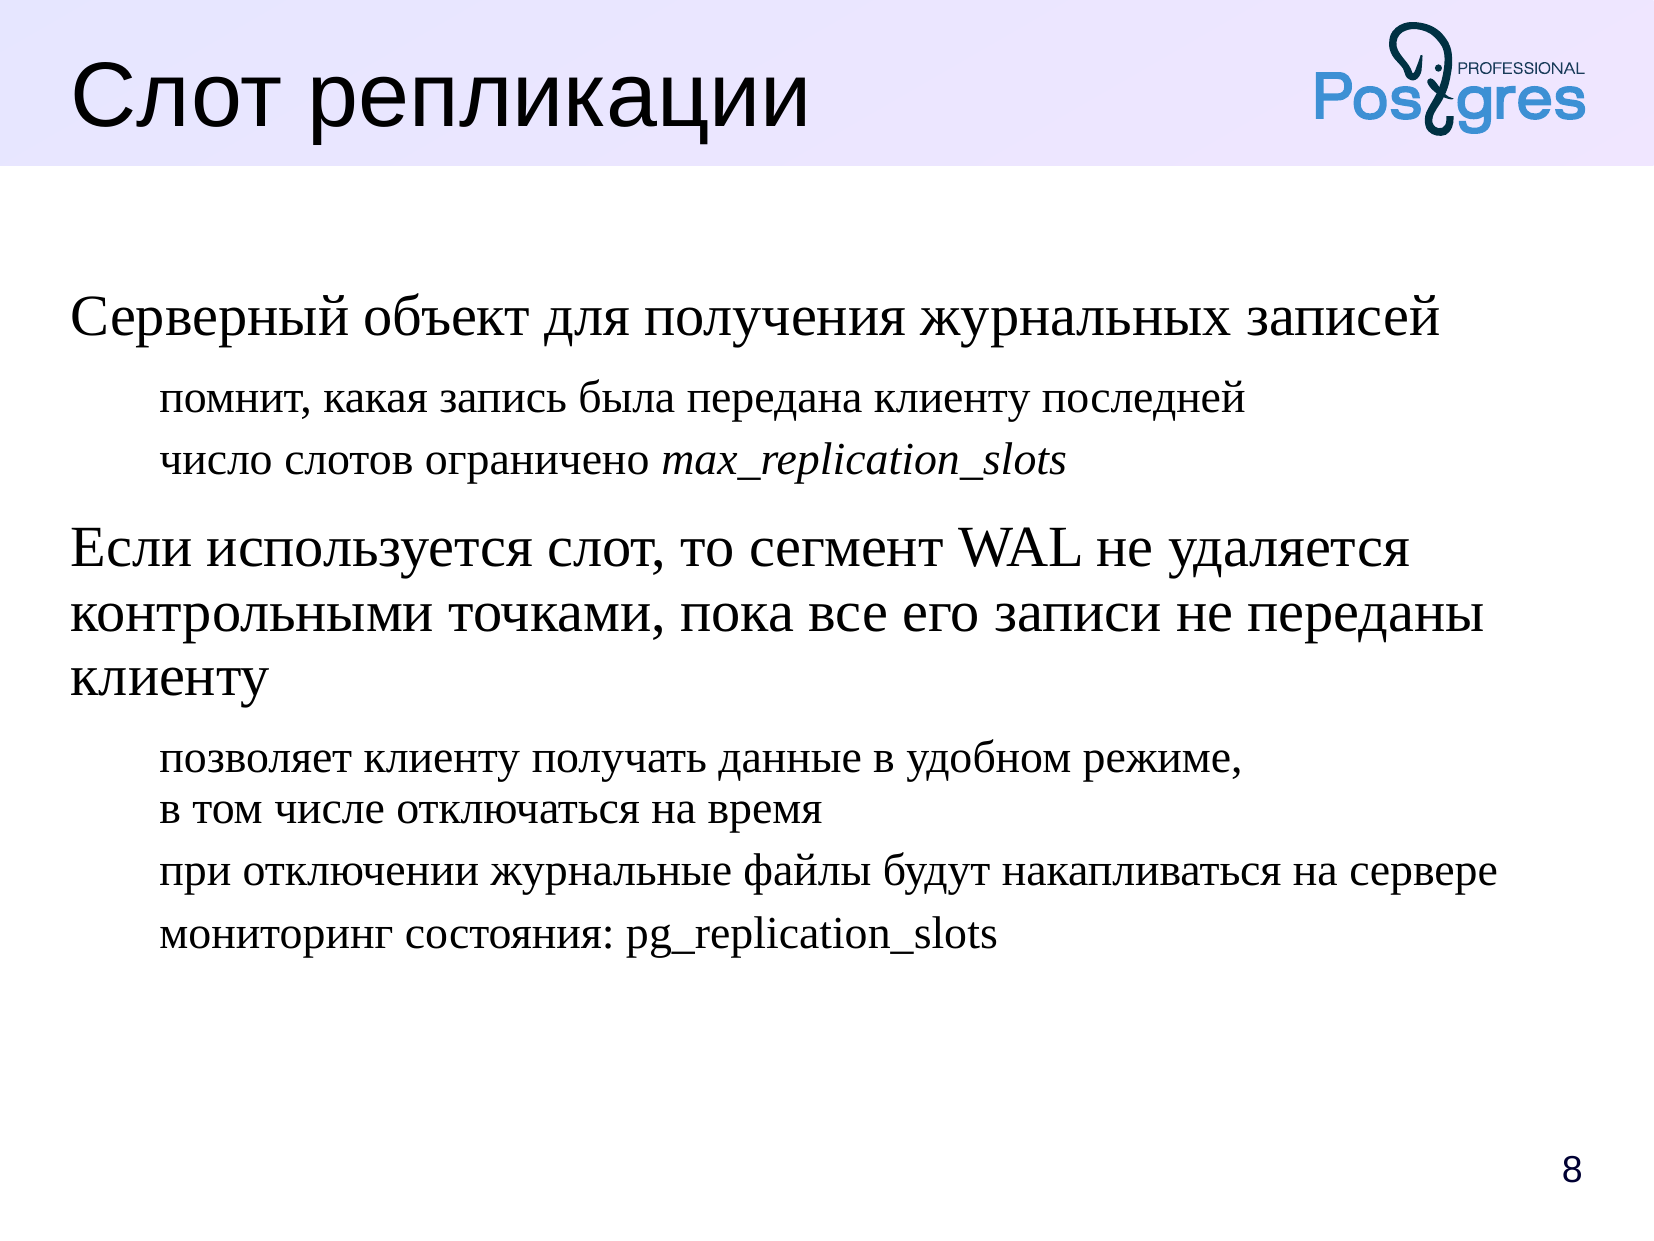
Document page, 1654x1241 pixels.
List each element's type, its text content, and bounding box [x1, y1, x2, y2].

list Серверный объект для получения журнальных записей помнит, какая запись была передана клиенту последней число слотов ограничено max_replication_slots Если используется слот, то сегмент WAL не удаляется контрольными точками, пока все его записи не переданы клиенту позволяет клиенту получать данные в удобном режиме, в том числе отключаться на время при отключении журнальные файлы будут накапливаться на сервере мониторинг состояния: pg_replication_slots [70, 283, 1583, 1134]
title Слот репликации [70, 43, 1241, 147]
